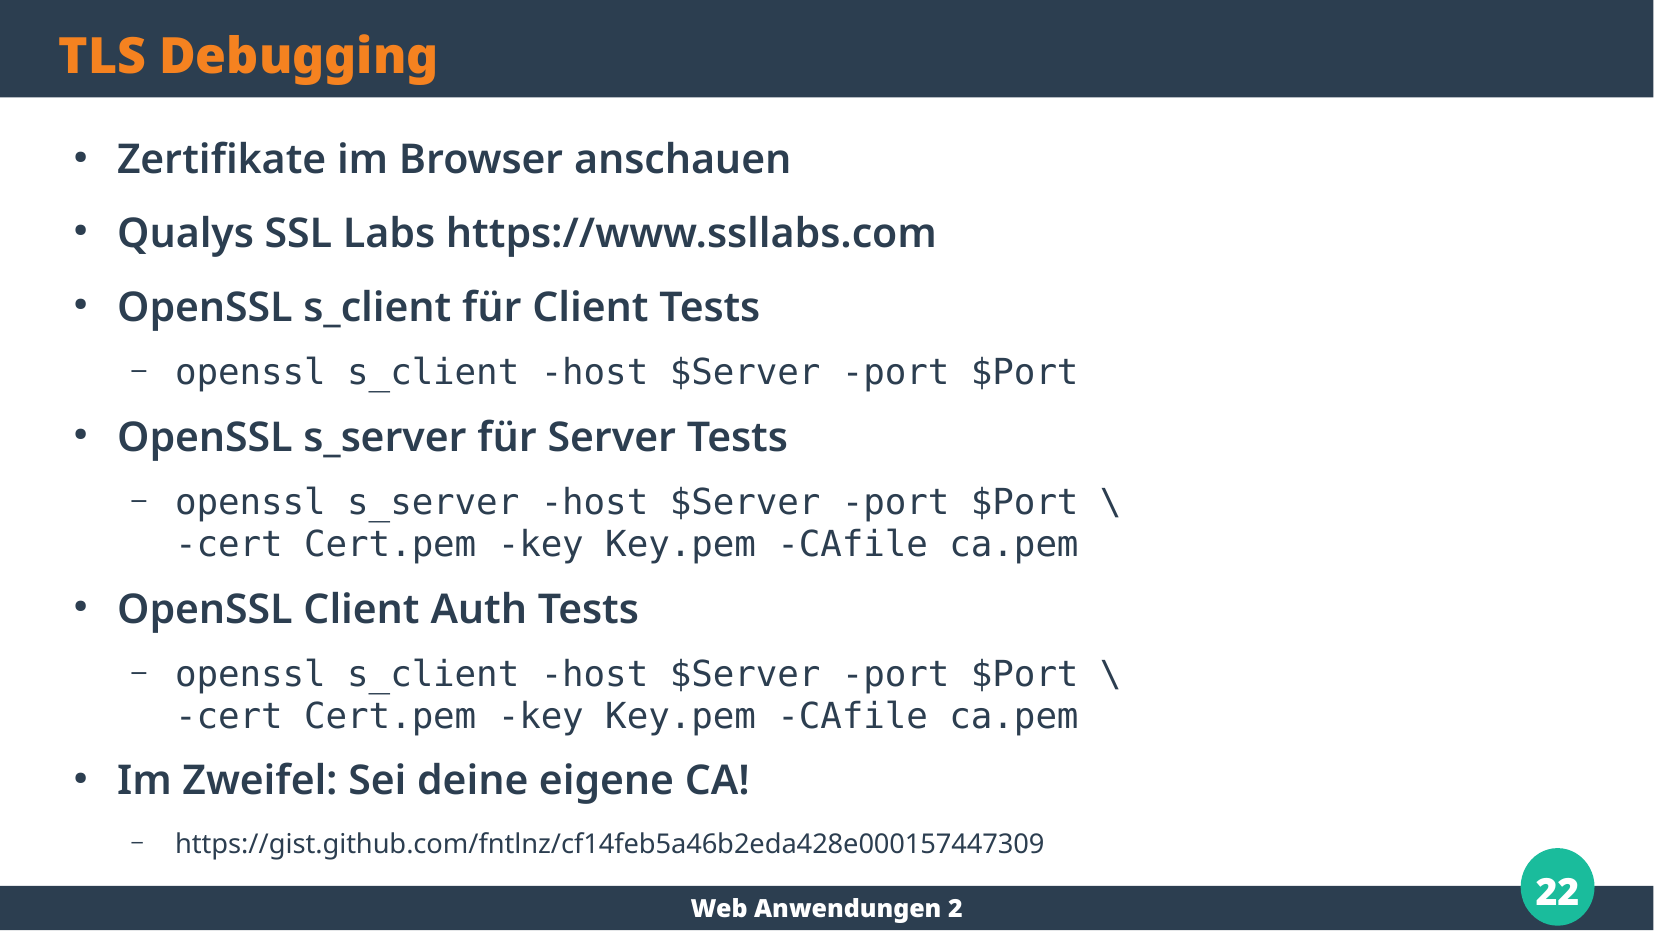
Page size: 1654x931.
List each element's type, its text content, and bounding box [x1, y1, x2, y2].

title TLS Debugging [59, 8, 1595, 89]
list Zertifikate im Browser anschauen Qualys SSL Labs https://www.ssllabs.com OpenSSL s_client für Client Tests openssl s_client -host $Server -port $Port OpenSSL s_server für Server Tests openssl s_server -host $Server -port $Port \ -cert Cert.pem -key Key.pem -CAfile ca.pem OpenSSL Client Auth Tests openssl s_client -host $Server -port $Port \ -cert Cert.pem -key Key.pem -CAfile ca.pem Im Zweifel: Sei deine eigene CA! https://gist.github.com/fntlnz/cf14feb5a46b2eda428e000157447309 [59, 129, 1595, 864]
